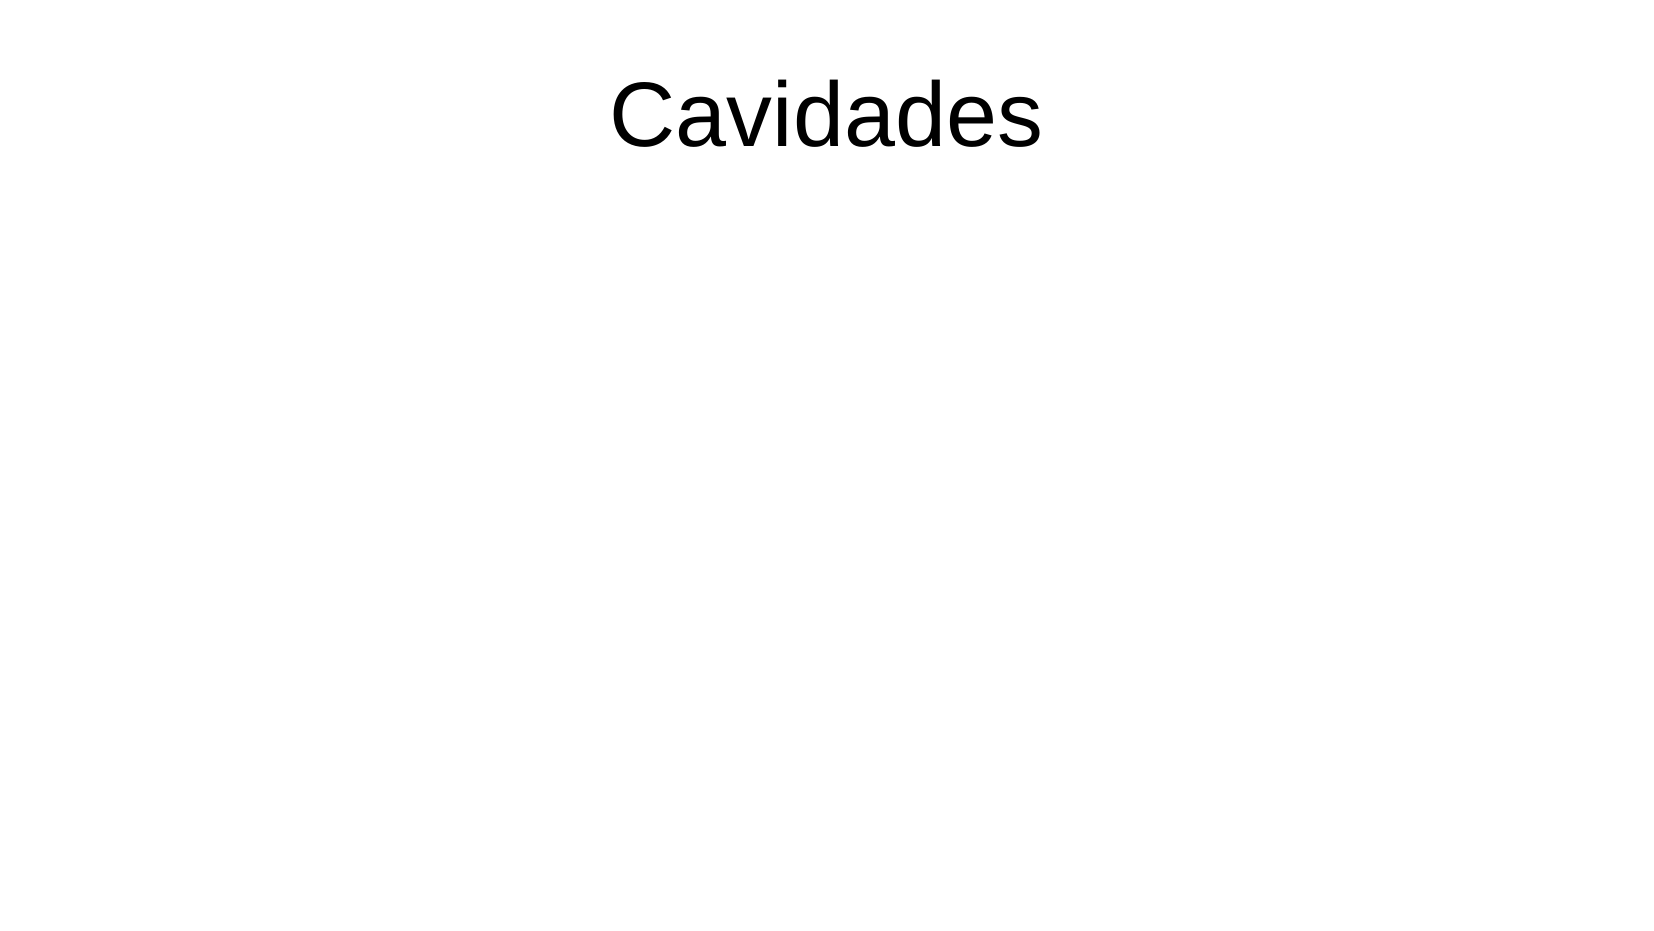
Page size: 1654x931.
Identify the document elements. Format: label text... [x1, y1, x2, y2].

title Cavidades [82, 37, 1571, 193]
